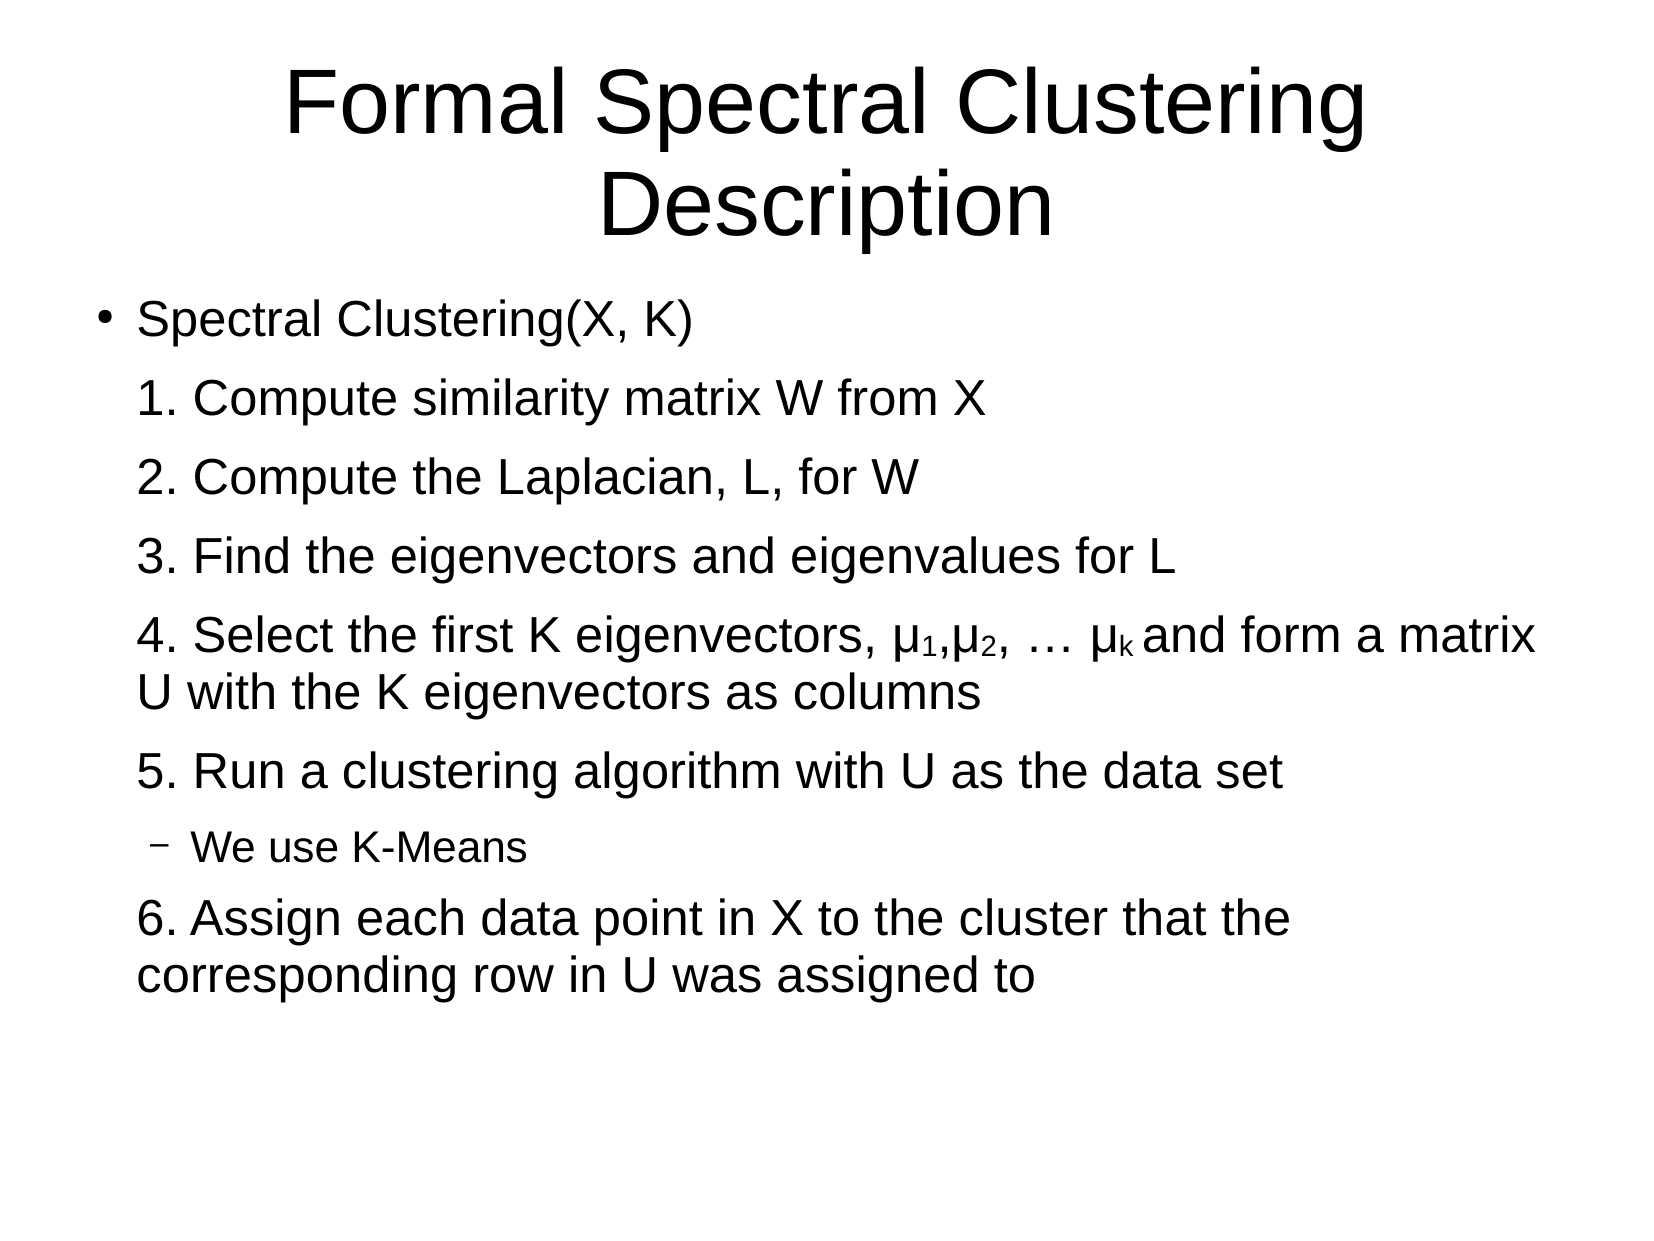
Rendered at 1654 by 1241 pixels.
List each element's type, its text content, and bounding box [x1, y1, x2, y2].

title Formal Spectral Clustering Description [82, 49, 1571, 257]
list Spectral Clustering(X, K) 1. Compute similarity matrix W from X 2. Compute the Laplacian, L, for W 3. Find the eigenvectors and eigenvalues for L 4. Select the first K eigenvectors, μ1,μ2, … μk and form a matrix U with the K eigenvectors as columns 5. Run a clustering algorithm with U as the data set We use K-Means 6. Assign each data point in X to the cluster that the corresponding row in U was assigned to [82, 290, 1571, 1010]
